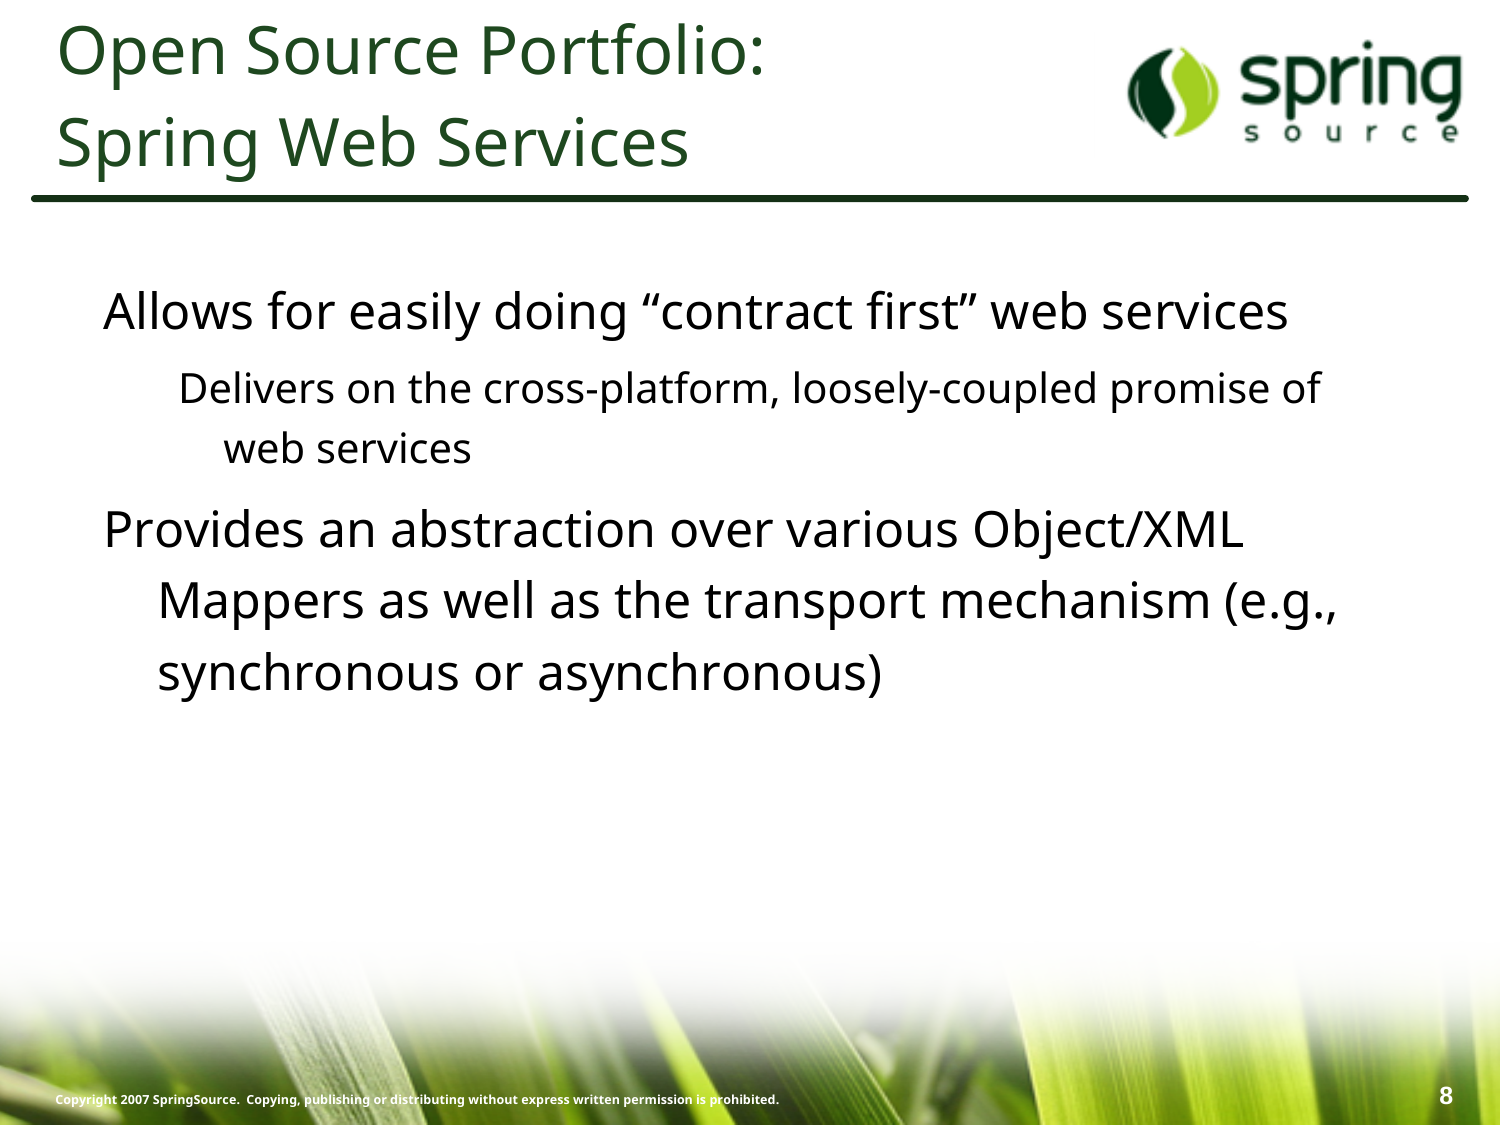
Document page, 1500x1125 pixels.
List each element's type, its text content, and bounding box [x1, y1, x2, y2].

picture [0, 941, 1500, 1125]
text_box Allows for easily doing “contract first” web services Delivers on the cross-platform, loosely-coupled promise of web services Provides an abstraction over various Object/XML Mappers as well as the transport mechanism (e.g., synchronous or asynchronous)‏ [103, 274, 1393, 922]
text_box Open Source Portfolio: Spring Web Services [56, 10, 1088, 178]
picture [1093, 32, 1500, 158]
